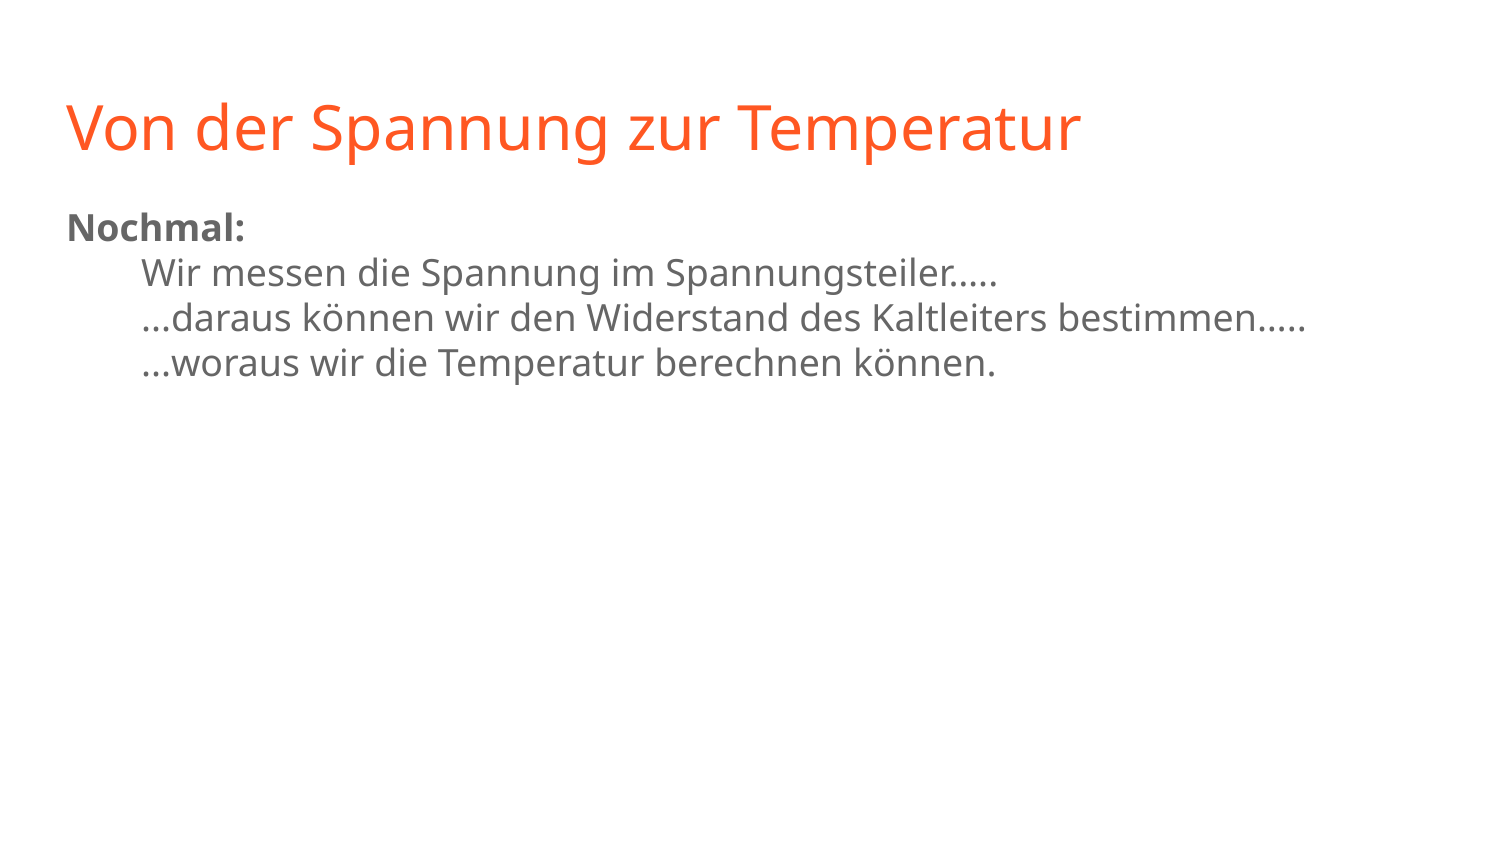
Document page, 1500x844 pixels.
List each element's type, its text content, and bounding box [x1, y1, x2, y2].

list Nochmal: Wir messen die Spannung im Spannungsteiler….. ...daraus können wir den Widerstand des Kaltleiters bestimmen….. ...woraus wir die Temperatur berechnen können. [51, 189, 1449, 750]
title Von der Spannung zur Temperatur [51, 72, 1449, 167]
